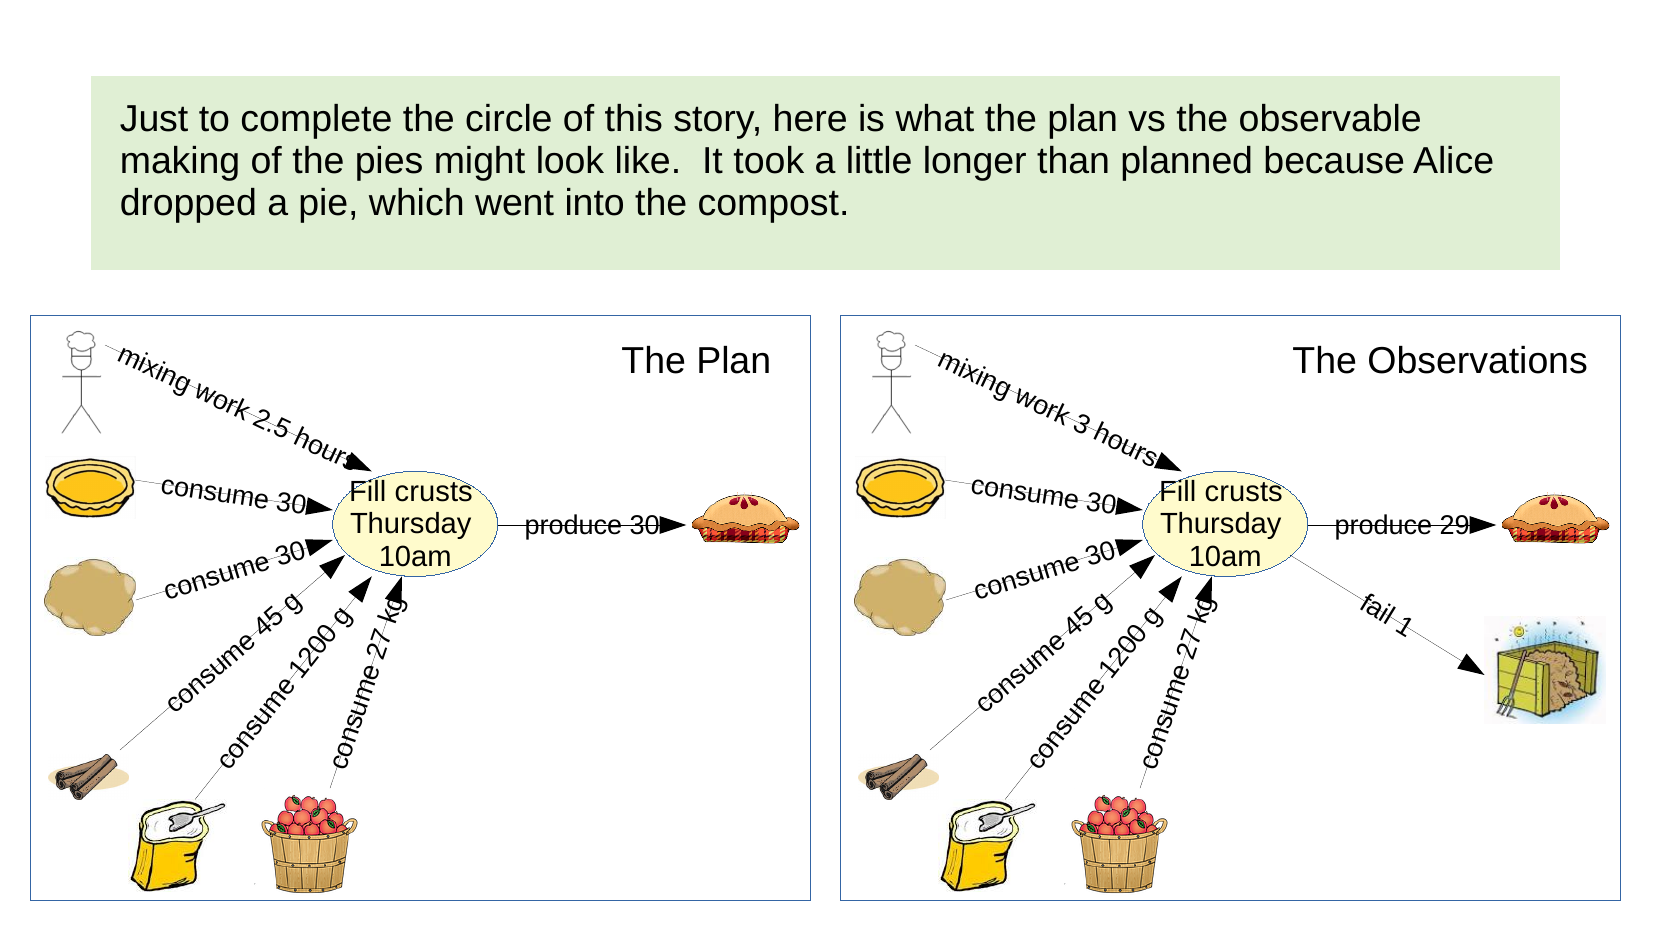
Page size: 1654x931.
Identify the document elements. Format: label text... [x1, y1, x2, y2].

text_box Fill crusts Thursday 10am [332, 471, 498, 577]
text_box [840, 315, 1621, 901]
text_box [647, 517, 656, 525]
picture [855, 456, 946, 519]
picture [692, 492, 800, 544]
text_box [90, 75, 1561, 271]
text_box [648, 526, 656, 532]
picture [856, 326, 927, 436]
picture [1050, 788, 1171, 901]
picture [48, 754, 227, 892]
text_box Just to complete the circle of this story, here is what the plan vs the observable making of the pies might look like. It took a little longer than planned because Alice dropped a pie, which went into the compost. [105, 90, 1546, 231]
text_box [552, 526, 559, 533]
text_box [1167, 705, 1174, 713]
picture [45, 456, 136, 519]
picture [240, 788, 361, 901]
text_box [1362, 526, 1369, 533]
picture [46, 326, 117, 436]
text_box [1202, 603, 1210, 608]
picture [1484, 616, 1606, 725]
text_box [392, 603, 400, 608]
text_box The Observations [1277, 332, 1615, 474]
text_box [1458, 517, 1465, 525]
text_box [1369, 608, 1377, 614]
text_box Fill crusts Thursday 10am [1142, 471, 1308, 577]
text_box [1153, 746, 1160, 754]
text_box [30, 315, 811, 901]
text_box The Plan [606, 332, 787, 390]
picture [858, 754, 1037, 892]
text_box [343, 746, 350, 754]
picture [44, 557, 136, 636]
text_box [357, 705, 364, 713]
picture [854, 557, 946, 636]
picture [1502, 492, 1610, 544]
